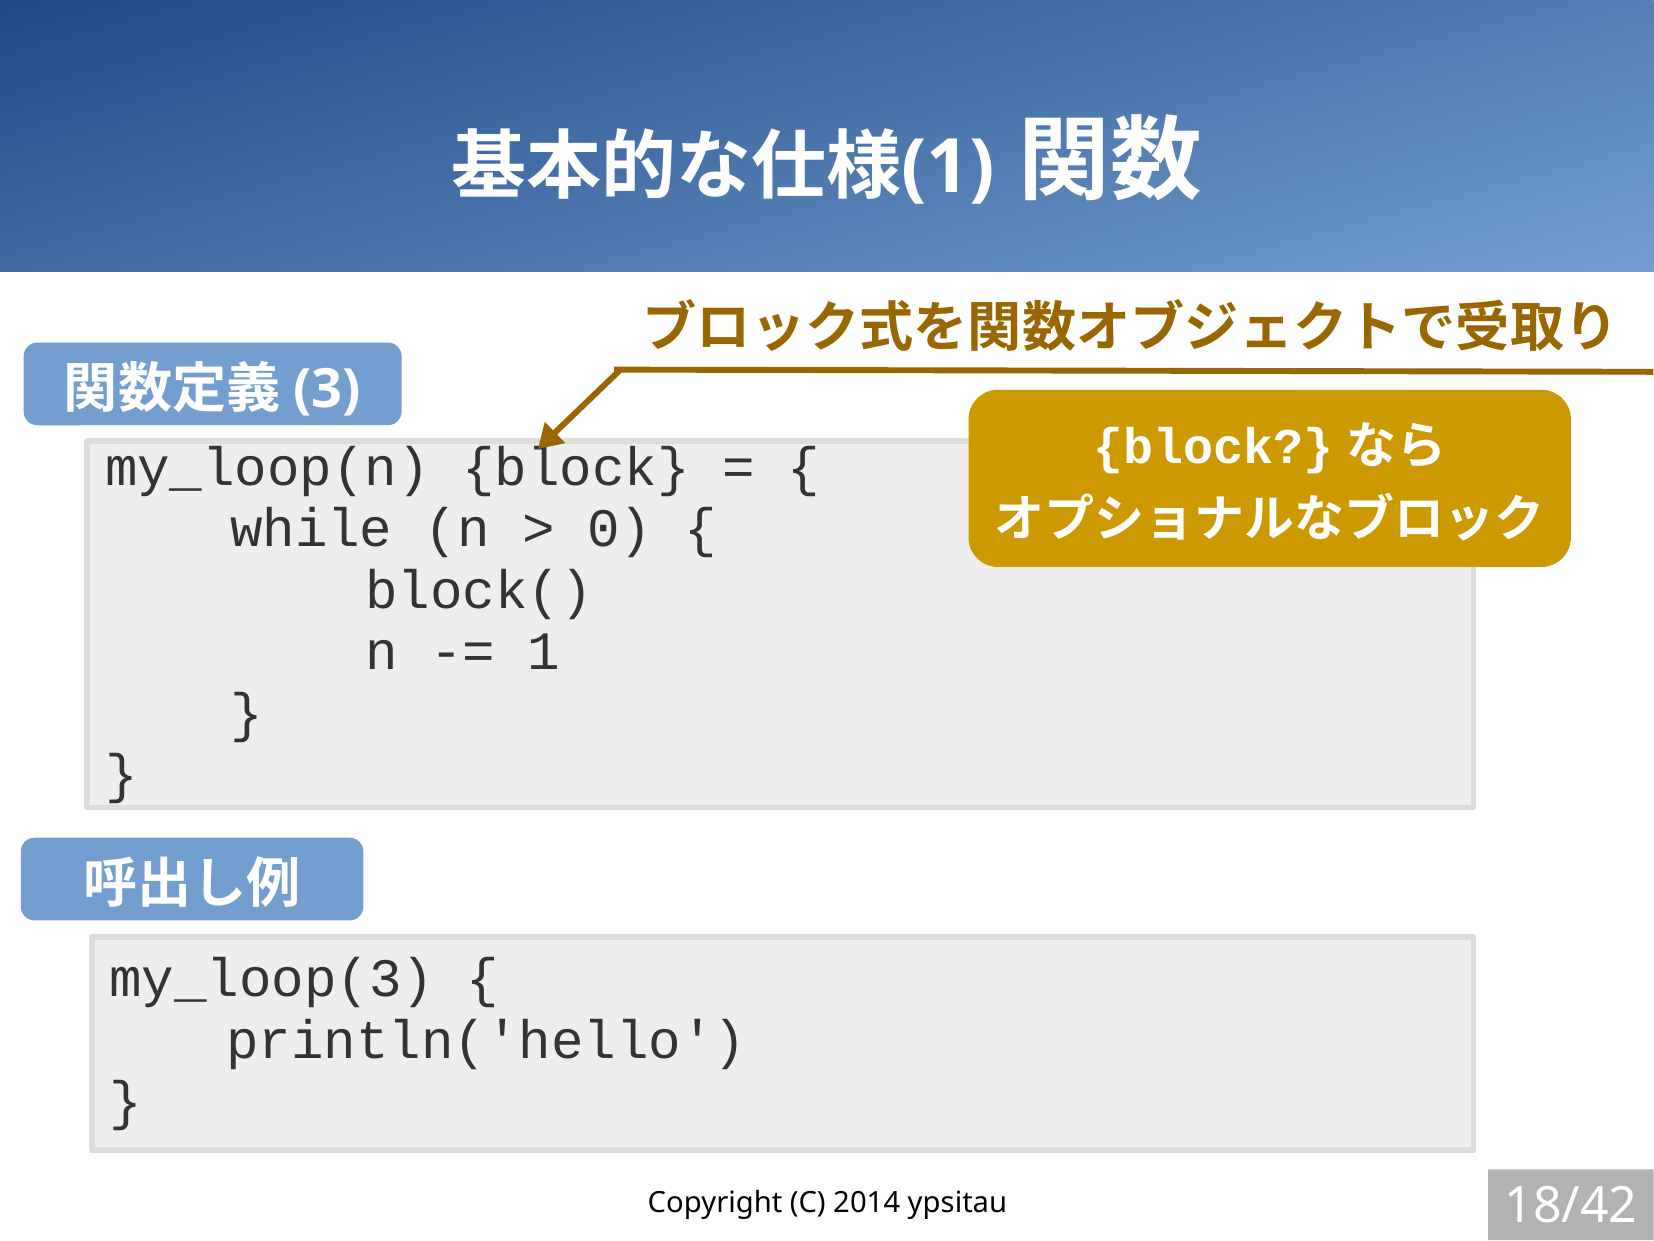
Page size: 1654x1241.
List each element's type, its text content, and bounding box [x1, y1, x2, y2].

text_box my_loop(n) {block} = { while (n > 0) { block() n -= 1 } } [87, 441, 1474, 808]
text_box 関数定義 (3) [23, 342, 402, 426]
text_box ブロック式を関数オブジェクトで受取り [627, 275, 1654, 372]
text_box 呼出し例 [20, 837, 364, 921]
text_box my_loop(3) { println('hello') } [91, 937, 1474, 1150]
title 基本的な仕様(1) 関数 [82, 49, 1571, 257]
text_box {block?} なら オプショナルなブロック [968, 389, 1571, 567]
